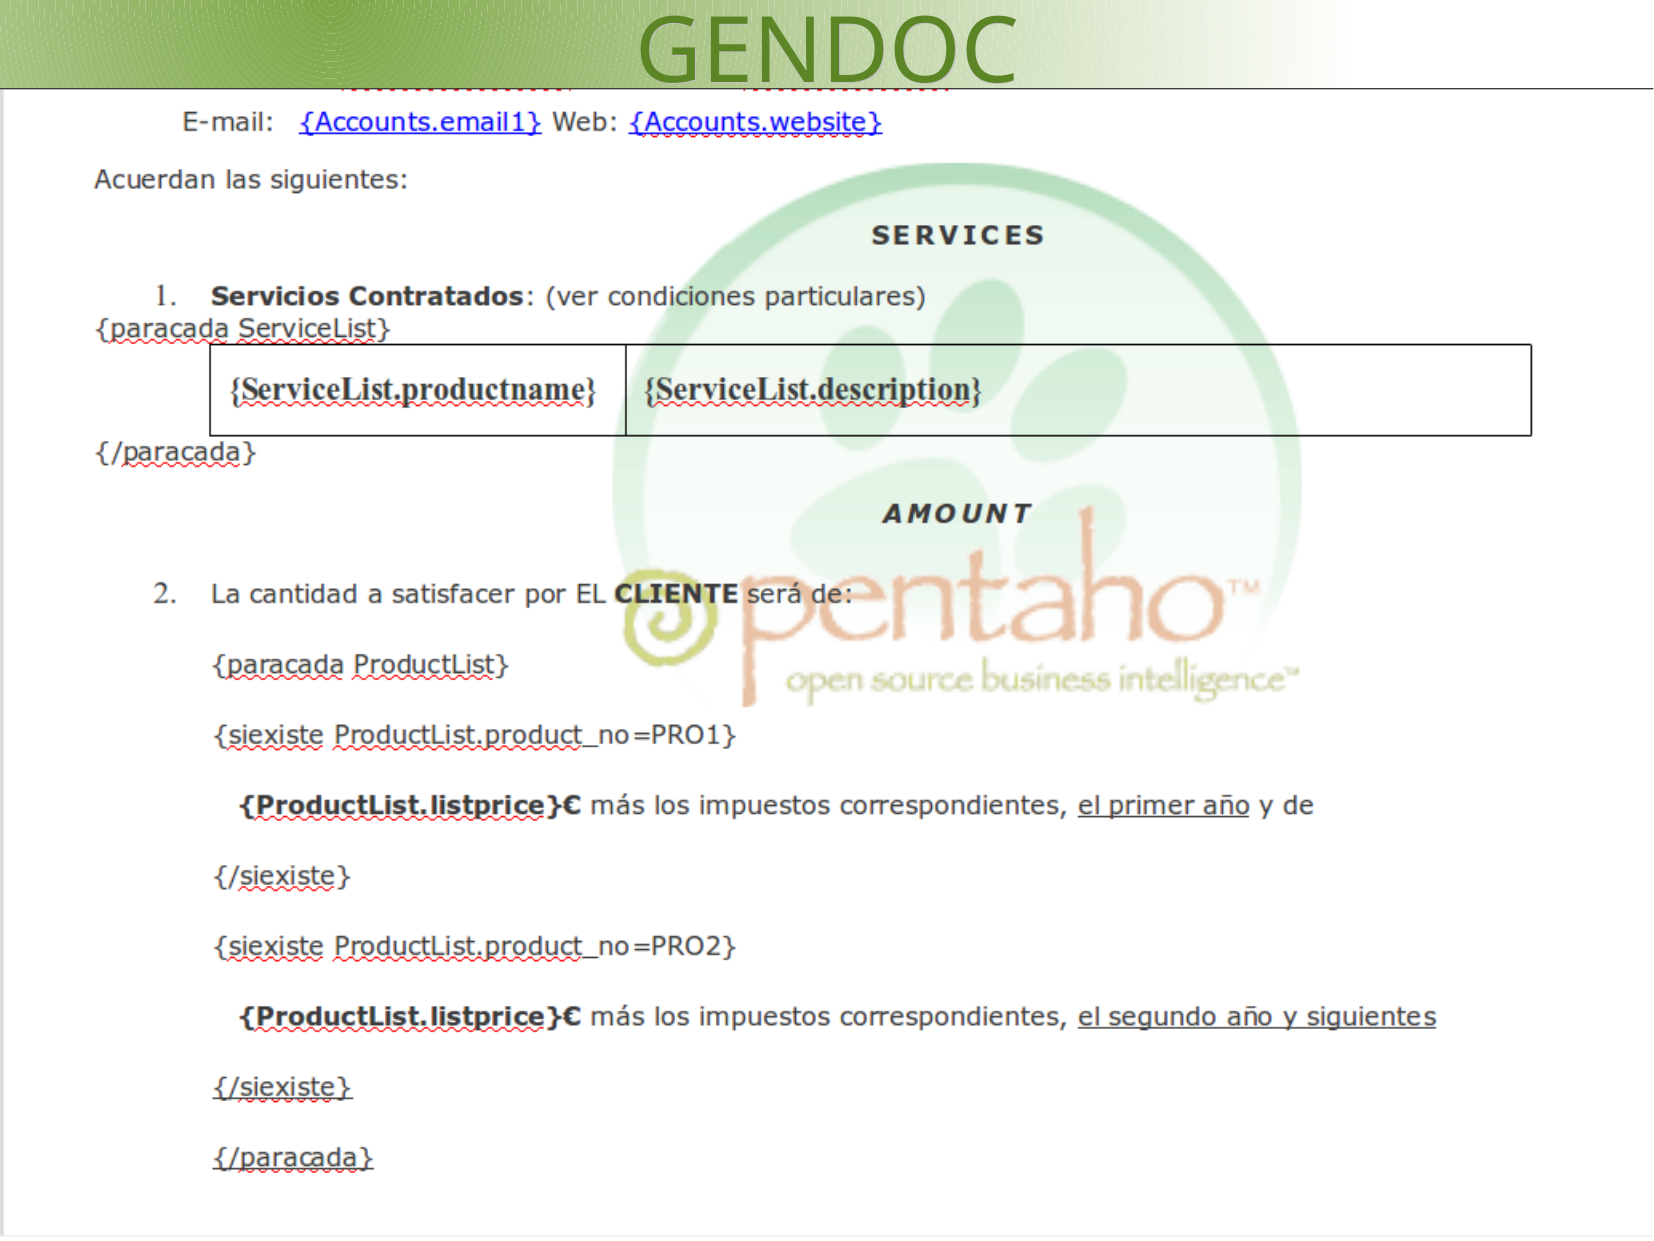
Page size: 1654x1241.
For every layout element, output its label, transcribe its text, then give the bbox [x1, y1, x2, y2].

title GENDOC [121, 0, 1534, 88]
picture [0, 88, 1654, 1237]
